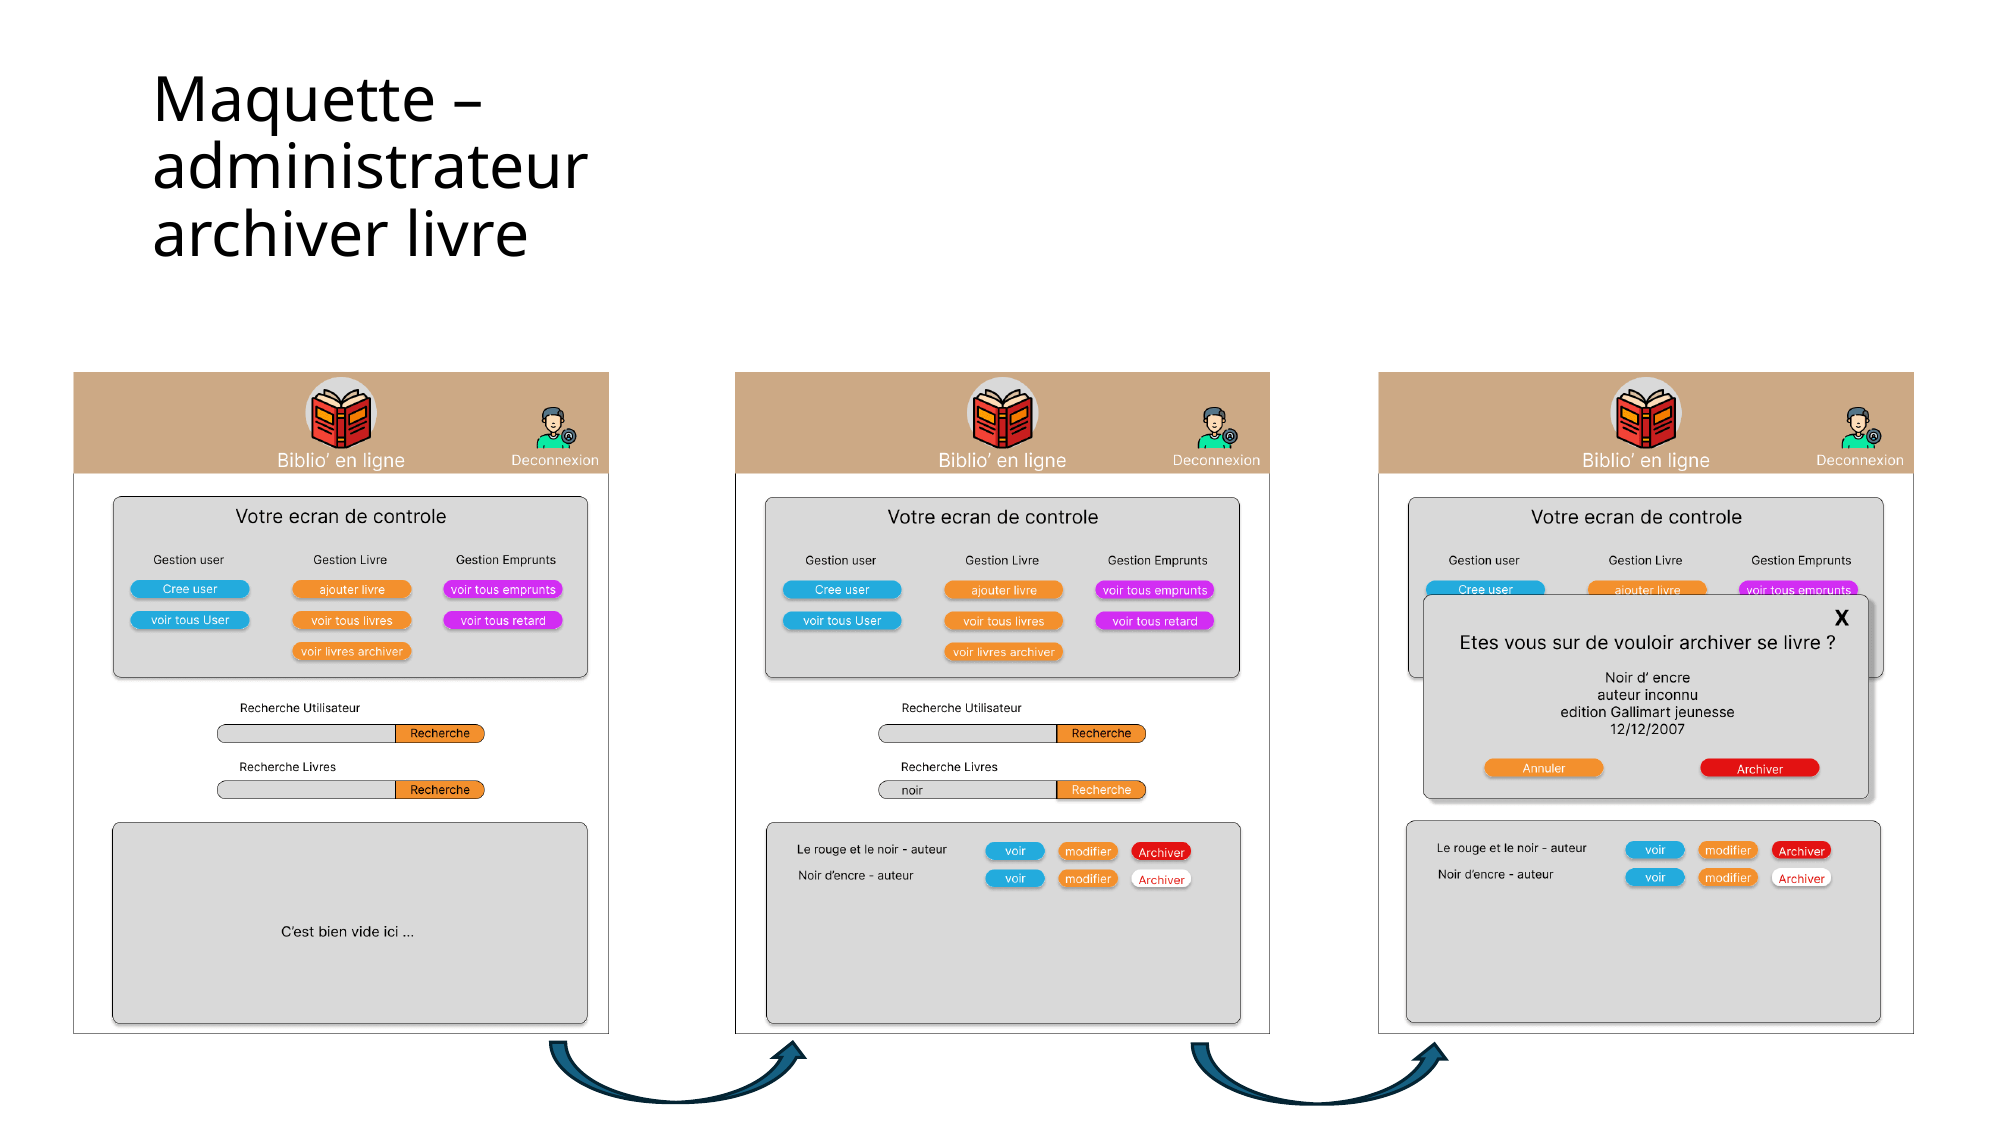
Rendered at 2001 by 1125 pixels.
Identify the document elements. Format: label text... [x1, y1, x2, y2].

text_box [1192, 1043, 1446, 1105]
picture [716, 372, 1284, 1034]
title Maquette – administrateur archiver livre [137, 59, 1863, 278]
text_box [550, 1042, 804, 1103]
picture [1351, 372, 1933, 1034]
picture [67, 372, 617, 1034]
